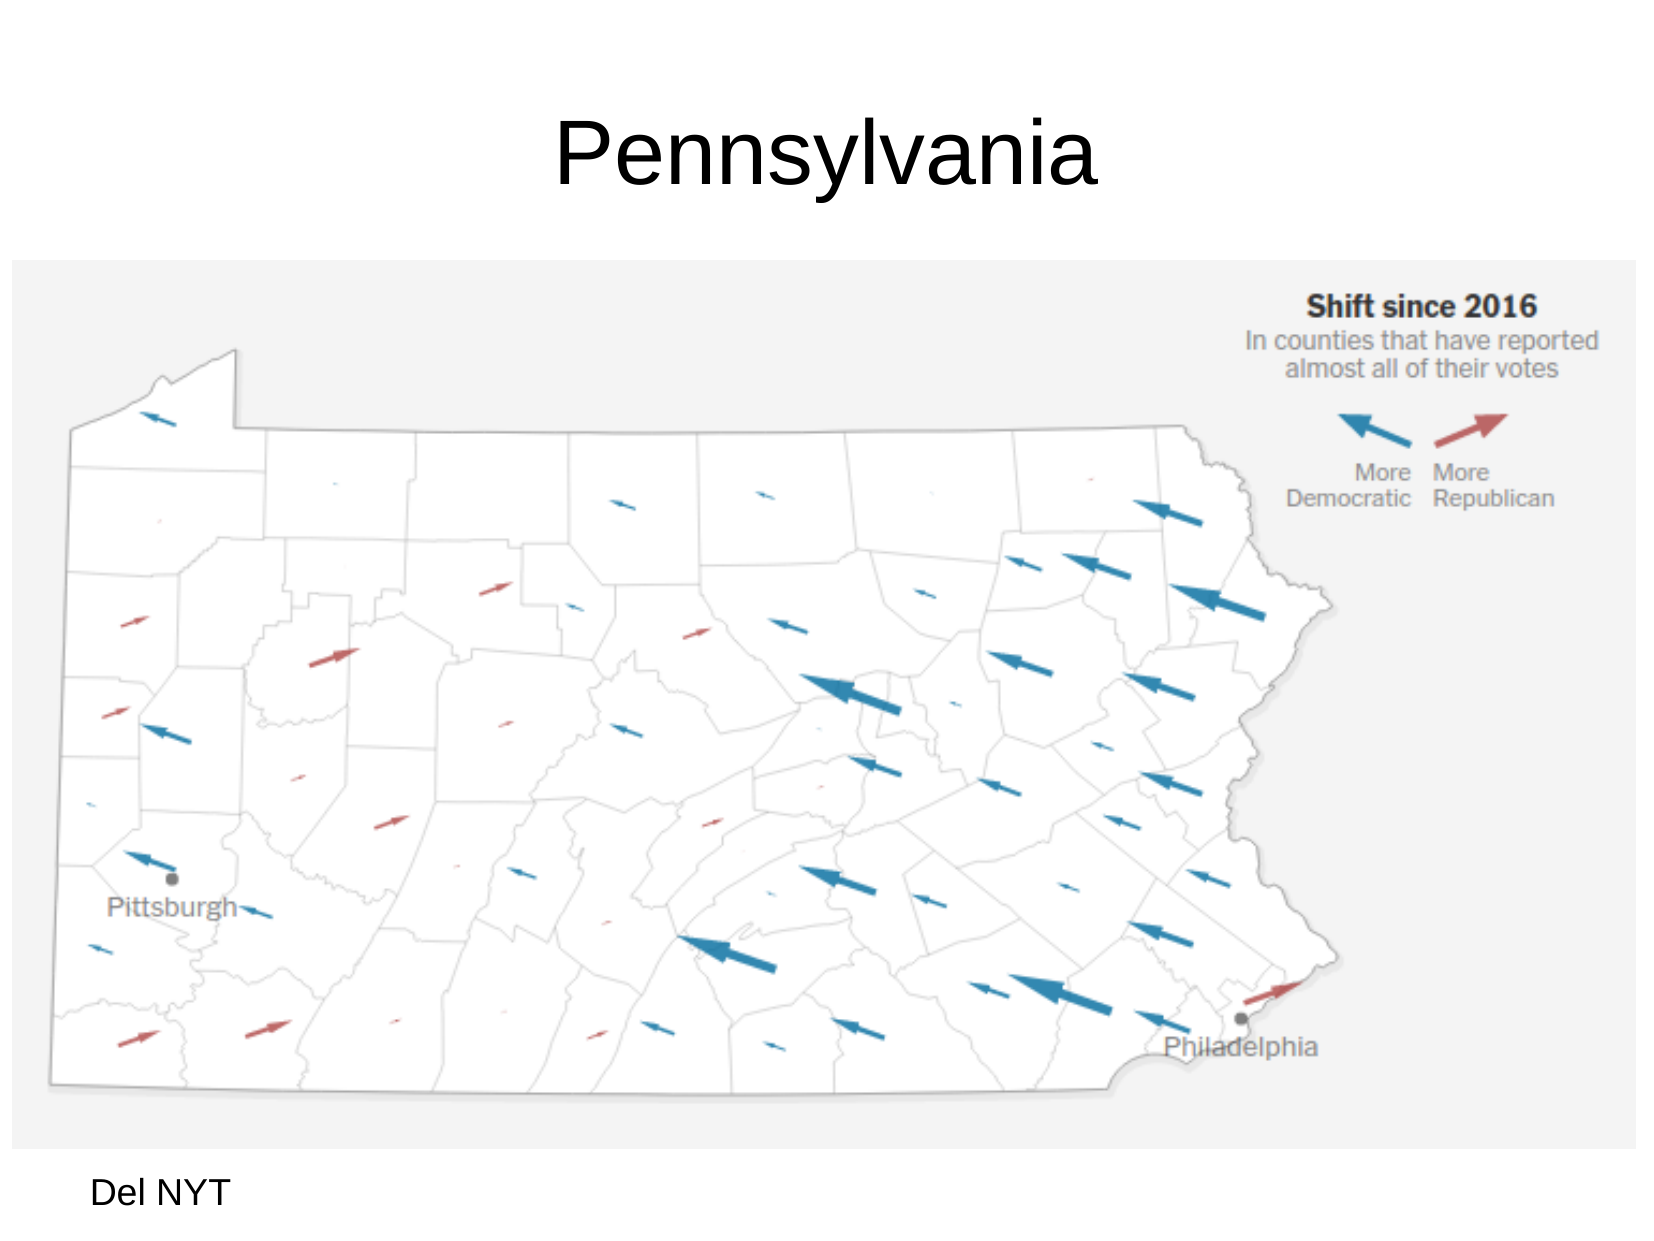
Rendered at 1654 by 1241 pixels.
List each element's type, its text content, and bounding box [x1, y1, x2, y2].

title Pennsylvania [82, 49, 1571, 257]
picture [12, 260, 1636, 1149]
text_box Del NYT [75, 1164, 481, 1221]
